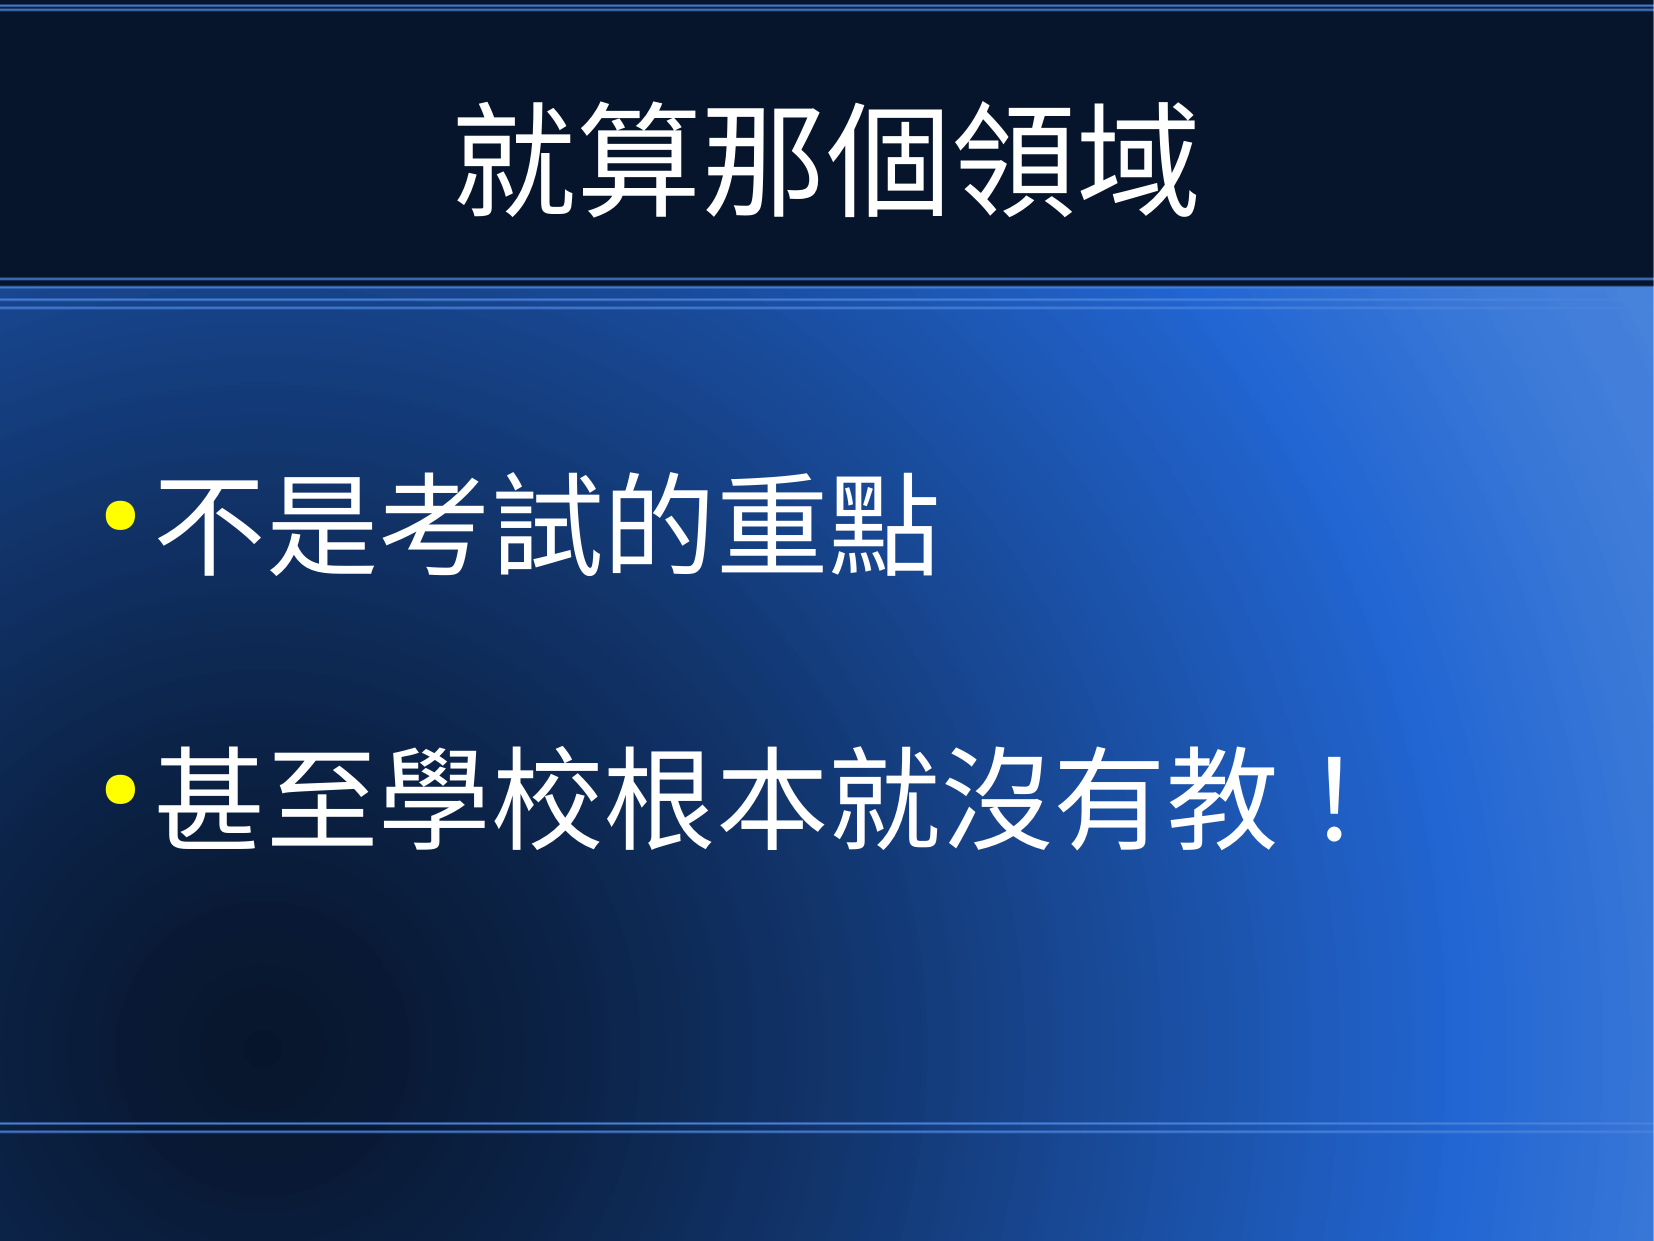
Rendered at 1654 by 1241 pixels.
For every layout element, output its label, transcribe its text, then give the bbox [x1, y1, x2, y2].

title 就算那個領域 [82, 49, 1571, 257]
list 不是考試的重點 甚至學校根本就沒有教！ [82, 355, 1571, 1241]
picture [0, 0, 1654, 1241]
